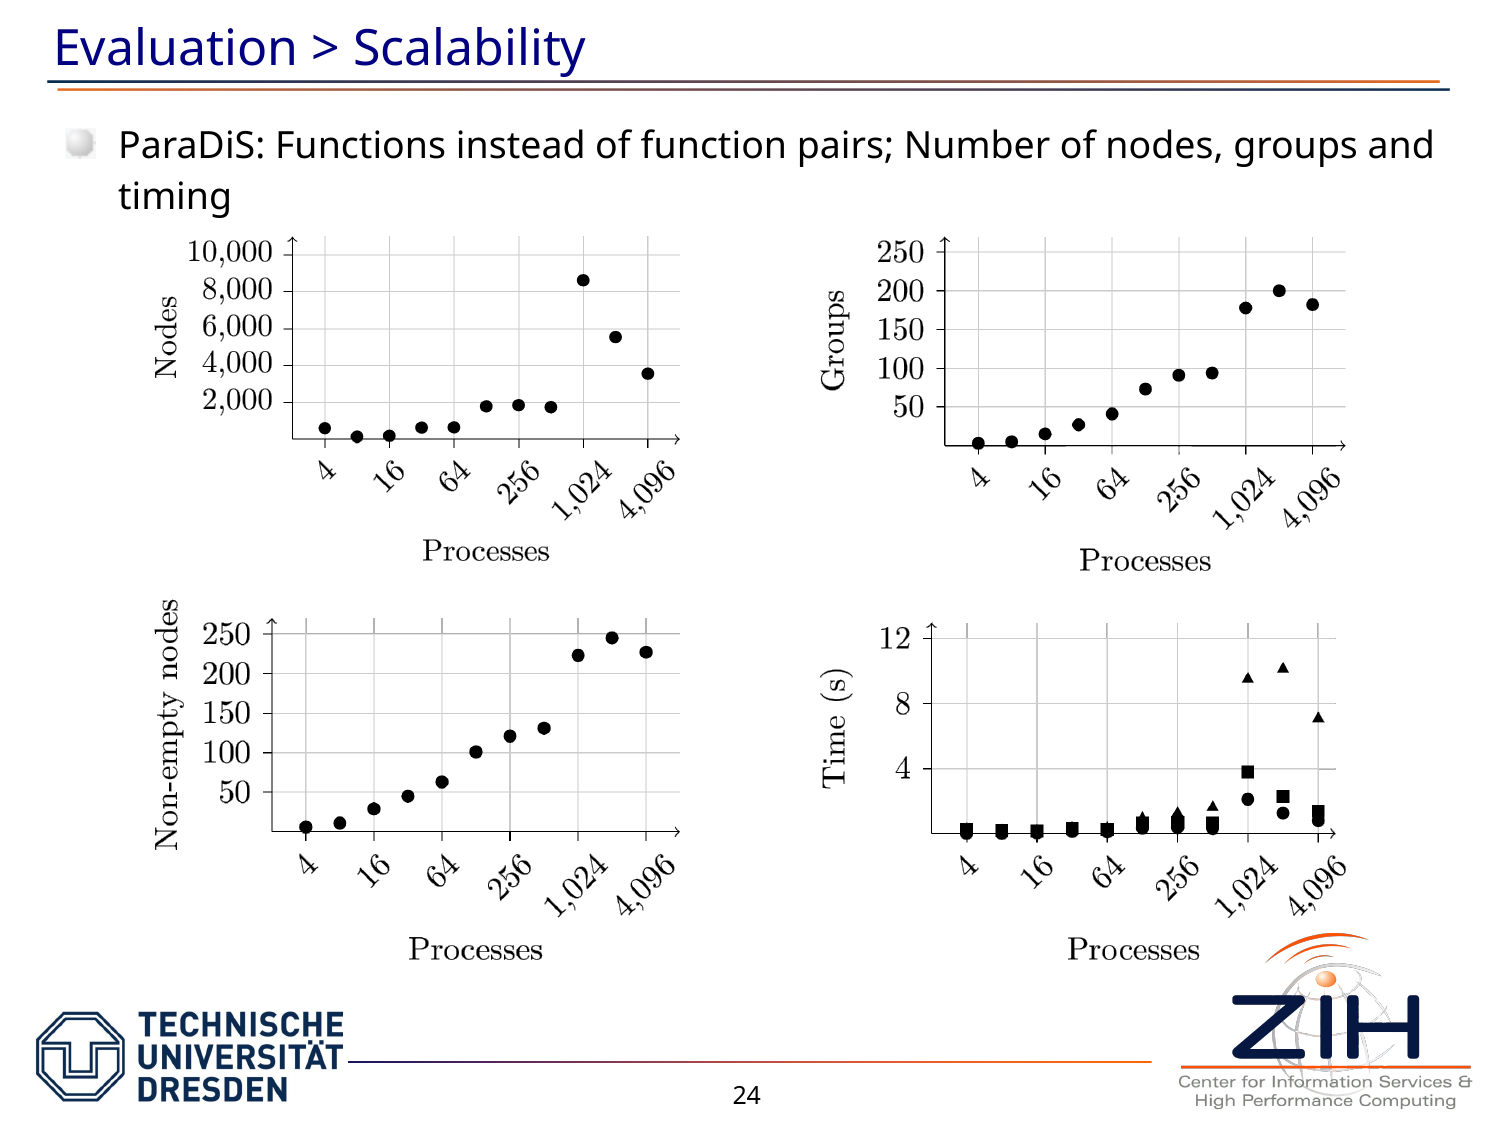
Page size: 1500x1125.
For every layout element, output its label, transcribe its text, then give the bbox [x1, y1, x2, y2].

title Evaluation > Scalability [53, 12, 1453, 81]
picture [154, 236, 680, 561]
list ParaDiS: Functions instead of function pairs; Number of nodes, groups and timing [29, 118, 1470, 781]
picture [820, 236, 1346, 571]
picture [154, 599, 680, 961]
picture [47, 80, 1450, 91]
picture [35, 1011, 343, 1102]
picture [820, 622, 1473, 1110]
